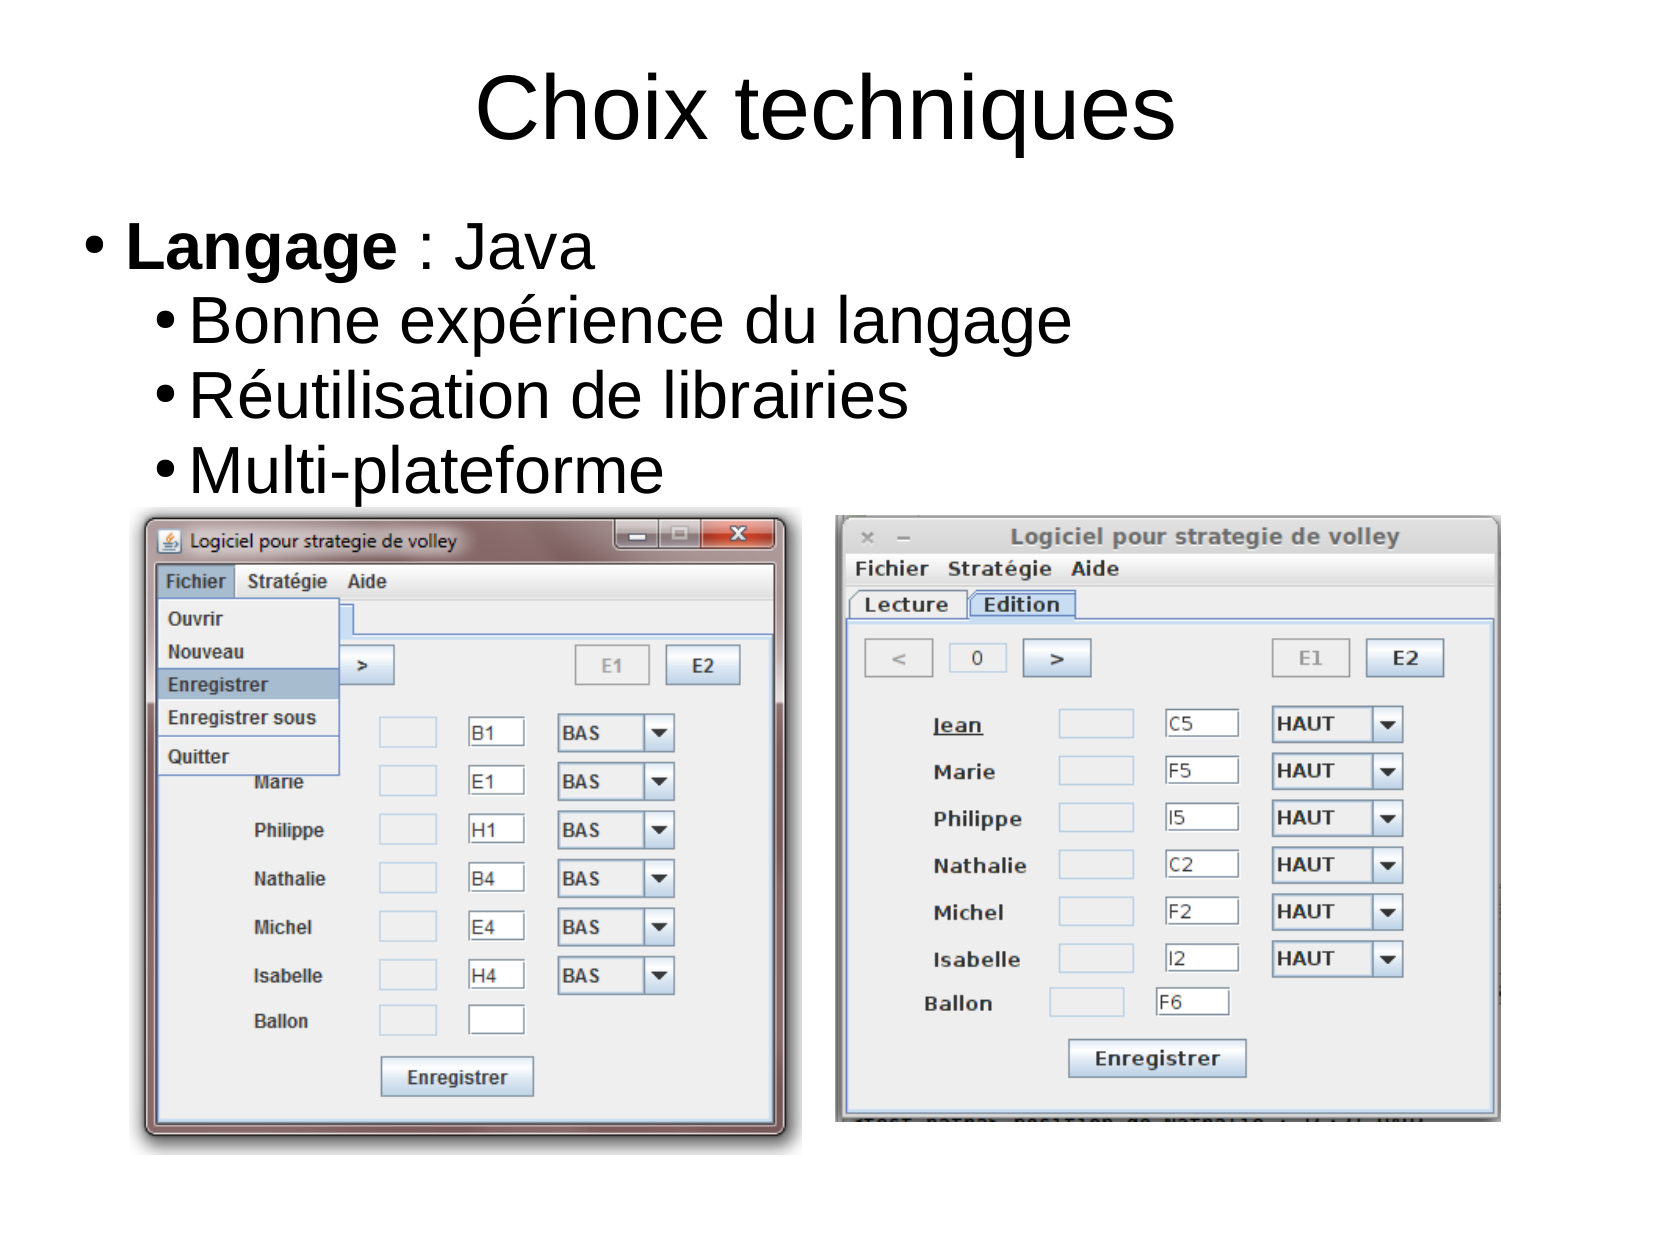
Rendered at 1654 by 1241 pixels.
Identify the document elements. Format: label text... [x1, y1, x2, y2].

text_box Langage : Java Bonne expérience du langage Réutilisation de librairies Multi-plateforme [82, 208, 1538, 508]
picture [129, 507, 802, 1155]
picture [835, 515, 1501, 1123]
title Choix techniques [82, 49, 1571, 166]
